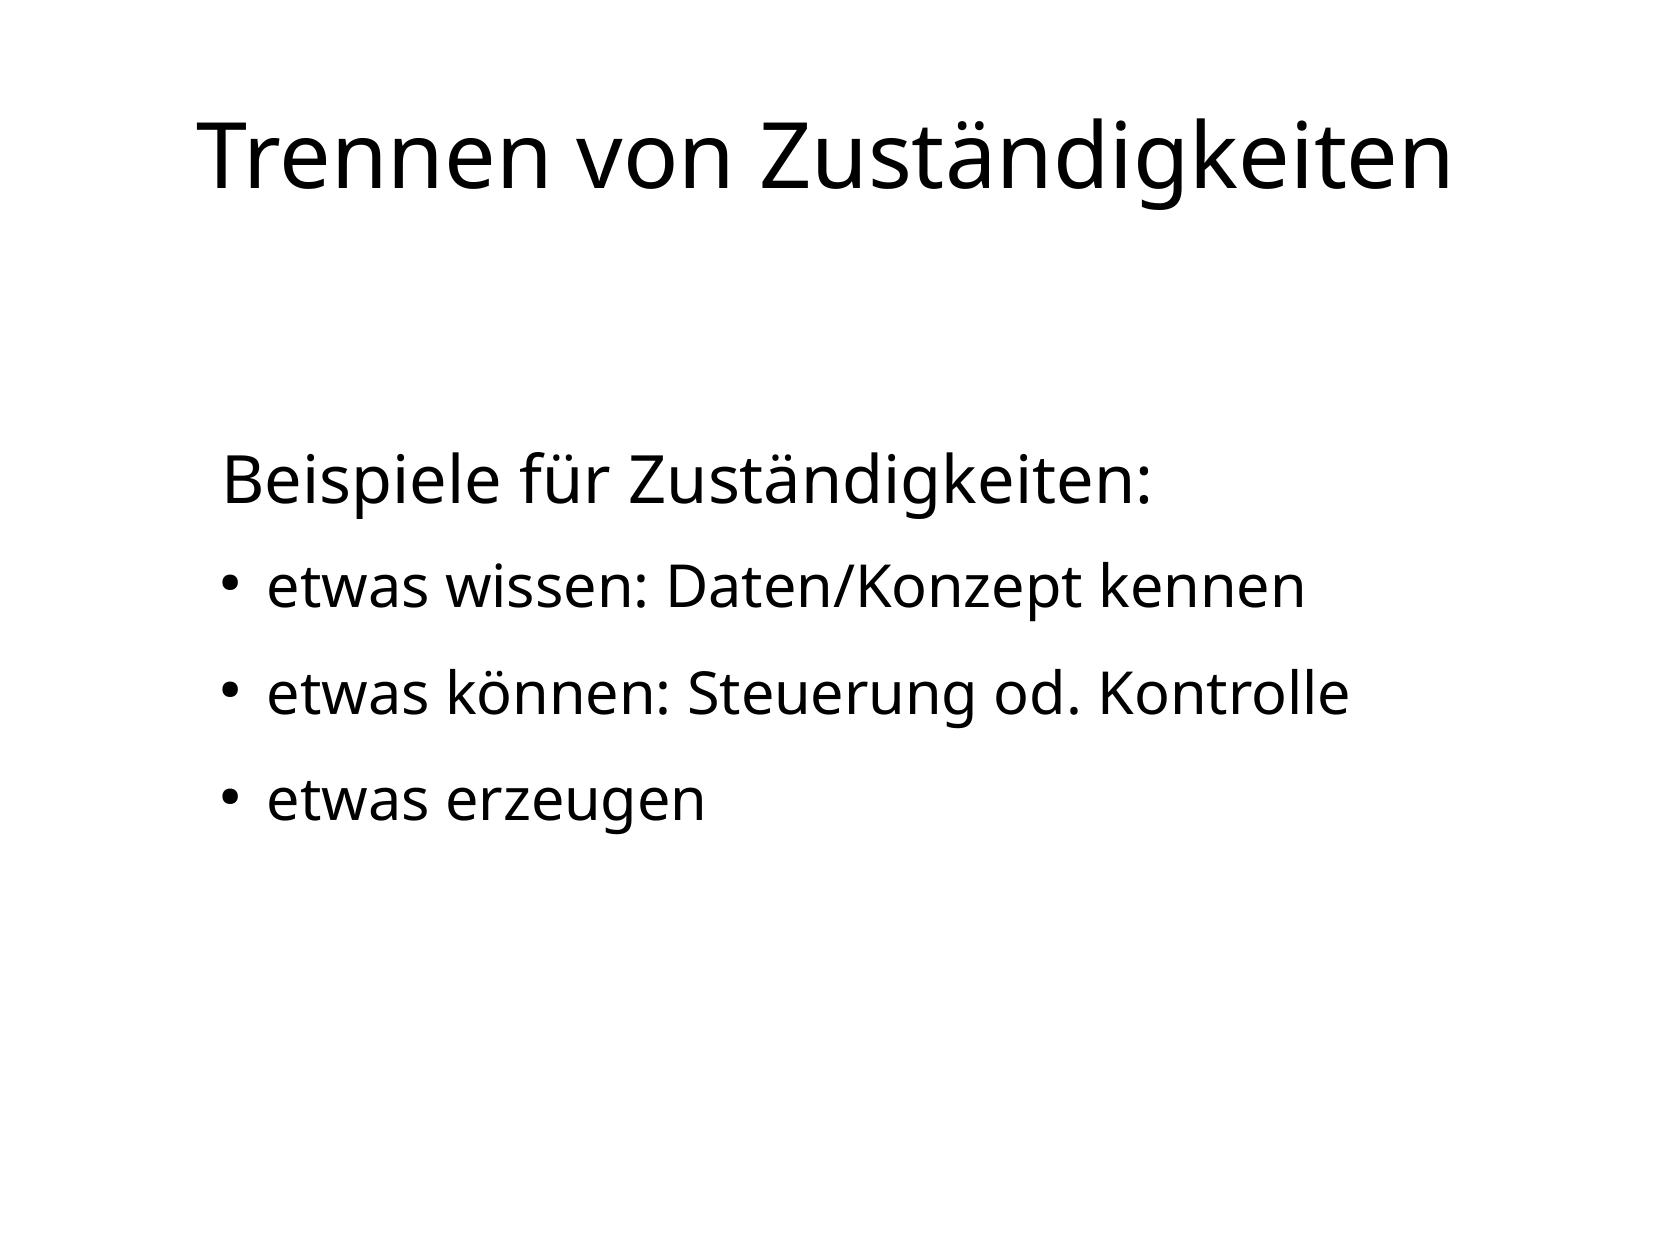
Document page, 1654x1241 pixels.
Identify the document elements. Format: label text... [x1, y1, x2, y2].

text_box Beispiele für Zuständigkeiten: [206, 425, 1359, 518]
list etwas wissen: Daten/Konzept kennen etwas können: Steuerung od. Kontrolle etwas erzeugen [203, 544, 1450, 845]
title Trennen von Zuständigkeiten [82, 49, 1571, 257]
